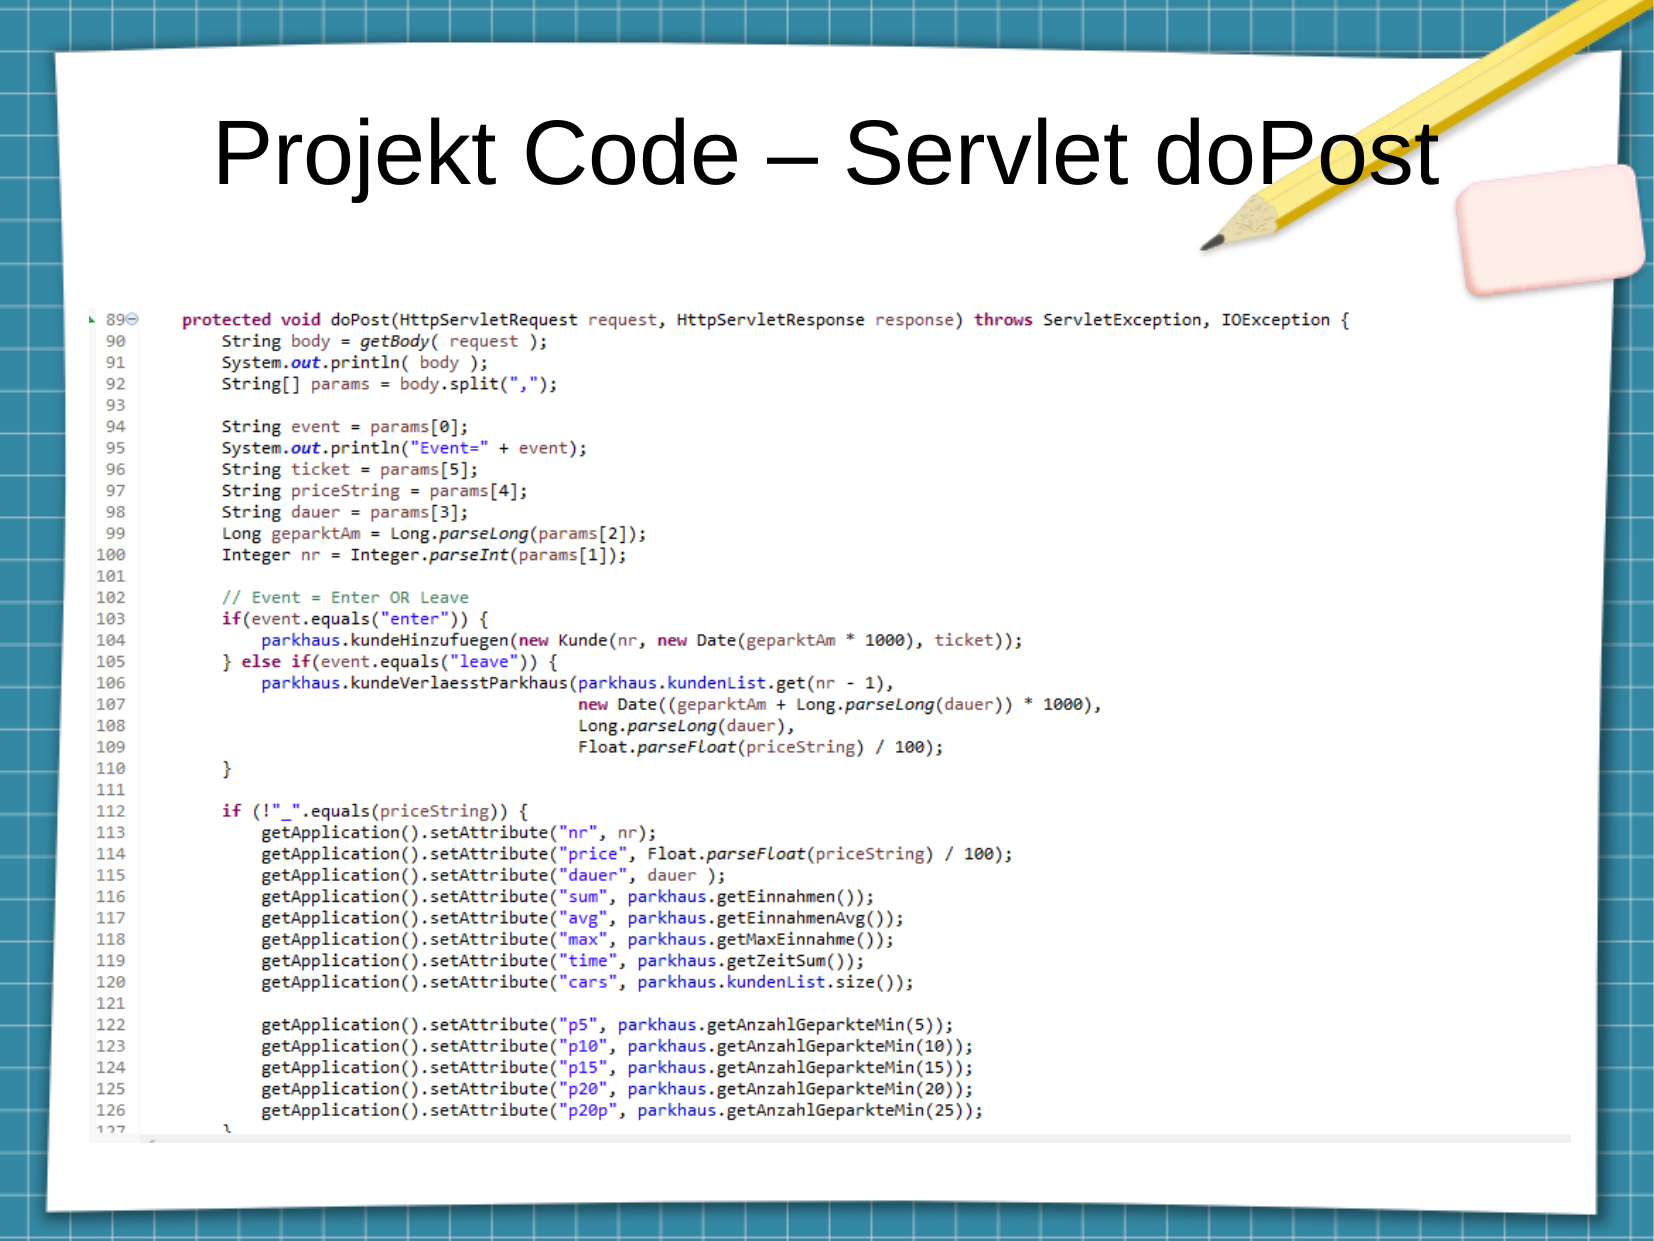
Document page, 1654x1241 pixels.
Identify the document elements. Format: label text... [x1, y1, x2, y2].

title Projekt Code – Servlet doPost [82, 49, 1571, 257]
picture [0, 0, 1654, 1241]
